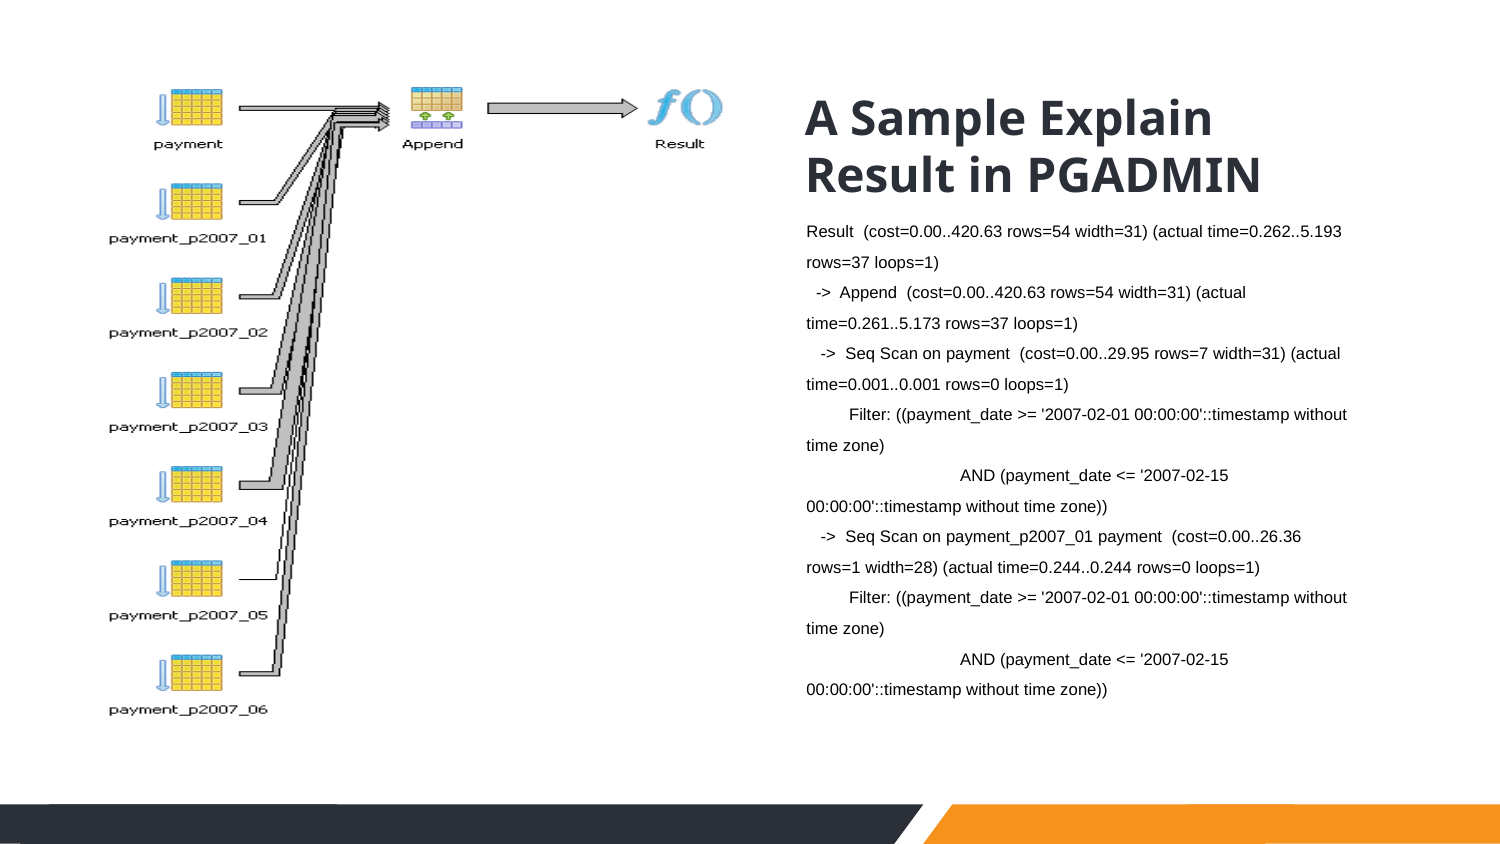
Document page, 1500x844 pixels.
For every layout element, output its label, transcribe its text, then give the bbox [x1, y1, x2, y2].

text_box Result (cost=0.00..420.63 rows=54 width=31) (actual time=0.262..5.193 rows=37 loops=1) -> Append (cost=0.00..420.63 rows=54 width=31) (actual time=0.261..5.173 rows=37 loops=1) -> Seq Scan on payment (cost=0.00..29.95 rows=7 width=31) (actual time=0.001..0.001 rows=0 loops=1) Filter: ((payment_date >= '2007-02-01 00:00:00'::timestamp without time zone) AND (payment_date <= '2007-02-15 00:00:00'::timestamp without time zone)) -> Seq Scan on payment_p2007_01 payment (cost=0.00..26.36 rows=1 width=28) (actual time=0.244..0.244 rows=0 loops=1) Filter: ((payment_date >= '2007-02-01 00:00:00'::timestamp without time zone) AND (payment_date <= '2007-02-15 00:00:00'::timestamp without time zone)) [792, 203, 1372, 741]
text_box [923, 804, 1500, 844]
picture [87, 84, 726, 723]
text_box A Sample Explain Result in PGADMIN [799, 84, 1281, 203]
text_box [0, 804, 924, 844]
